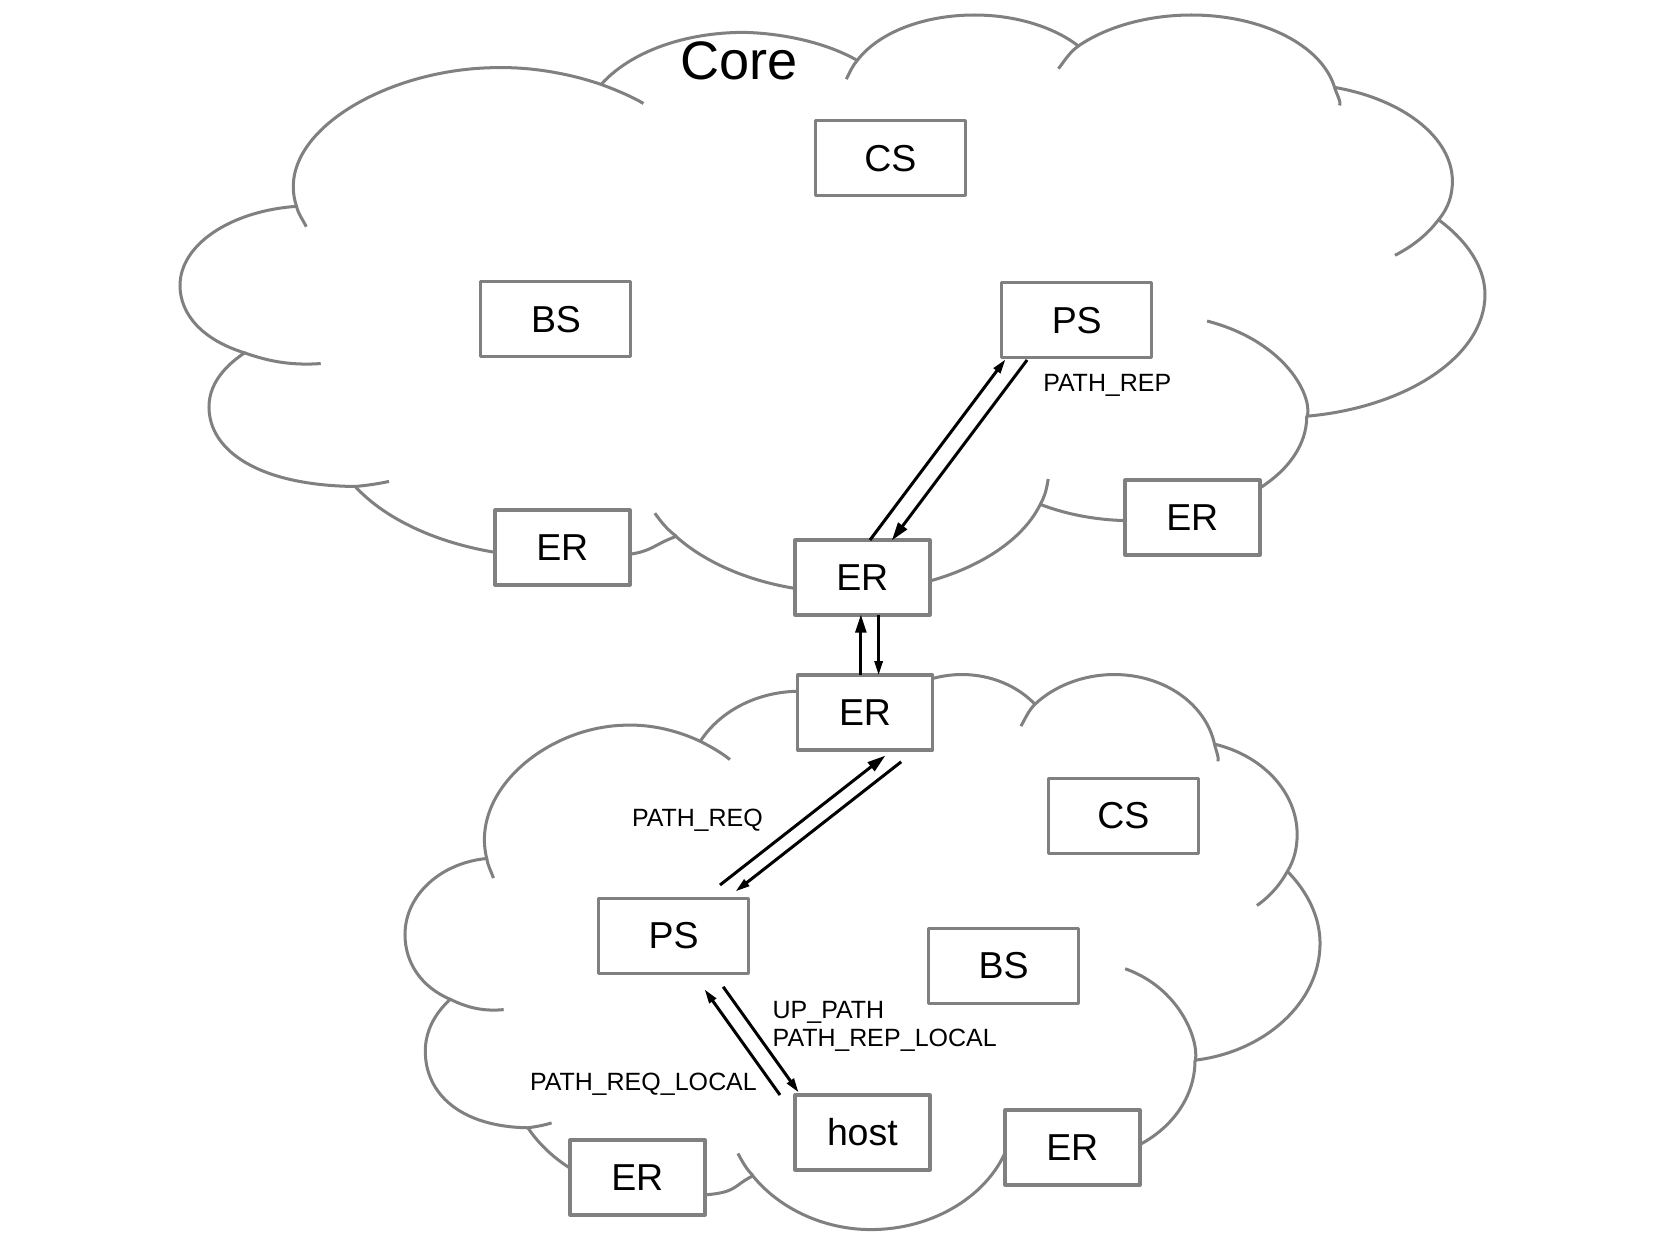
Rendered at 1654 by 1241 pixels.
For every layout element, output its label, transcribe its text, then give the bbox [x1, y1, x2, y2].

text_box BS [480, 281, 631, 357]
text_box ER [1005, 1110, 1141, 1186]
text_box [180, 15, 1486, 589]
text_box PATH_REQ_LOCAL [513, 1059, 775, 1105]
text_box UP_PATH PATH_REP_LOCAL [756, 987, 1014, 1062]
text_box ER [797, 675, 933, 751]
text_box [405, 674, 1321, 1230]
text_box Core [663, 21, 815, 100]
text_box PATH_REP [1027, 360, 1189, 406]
text_box BS [928, 928, 1079, 1004]
text_box host [795, 1095, 931, 1171]
text_box CS [1048, 778, 1199, 854]
text_box ER [495, 510, 631, 586]
text_box PATH_REQ [615, 795, 781, 841]
text_box ER [1125, 480, 1261, 556]
text_box PS [1001, 282, 1152, 358]
text_box PS [598, 898, 749, 974]
text_box ER [570, 1140, 706, 1216]
text_box ER [795, 540, 931, 616]
text_box CS [815, 120, 966, 196]
